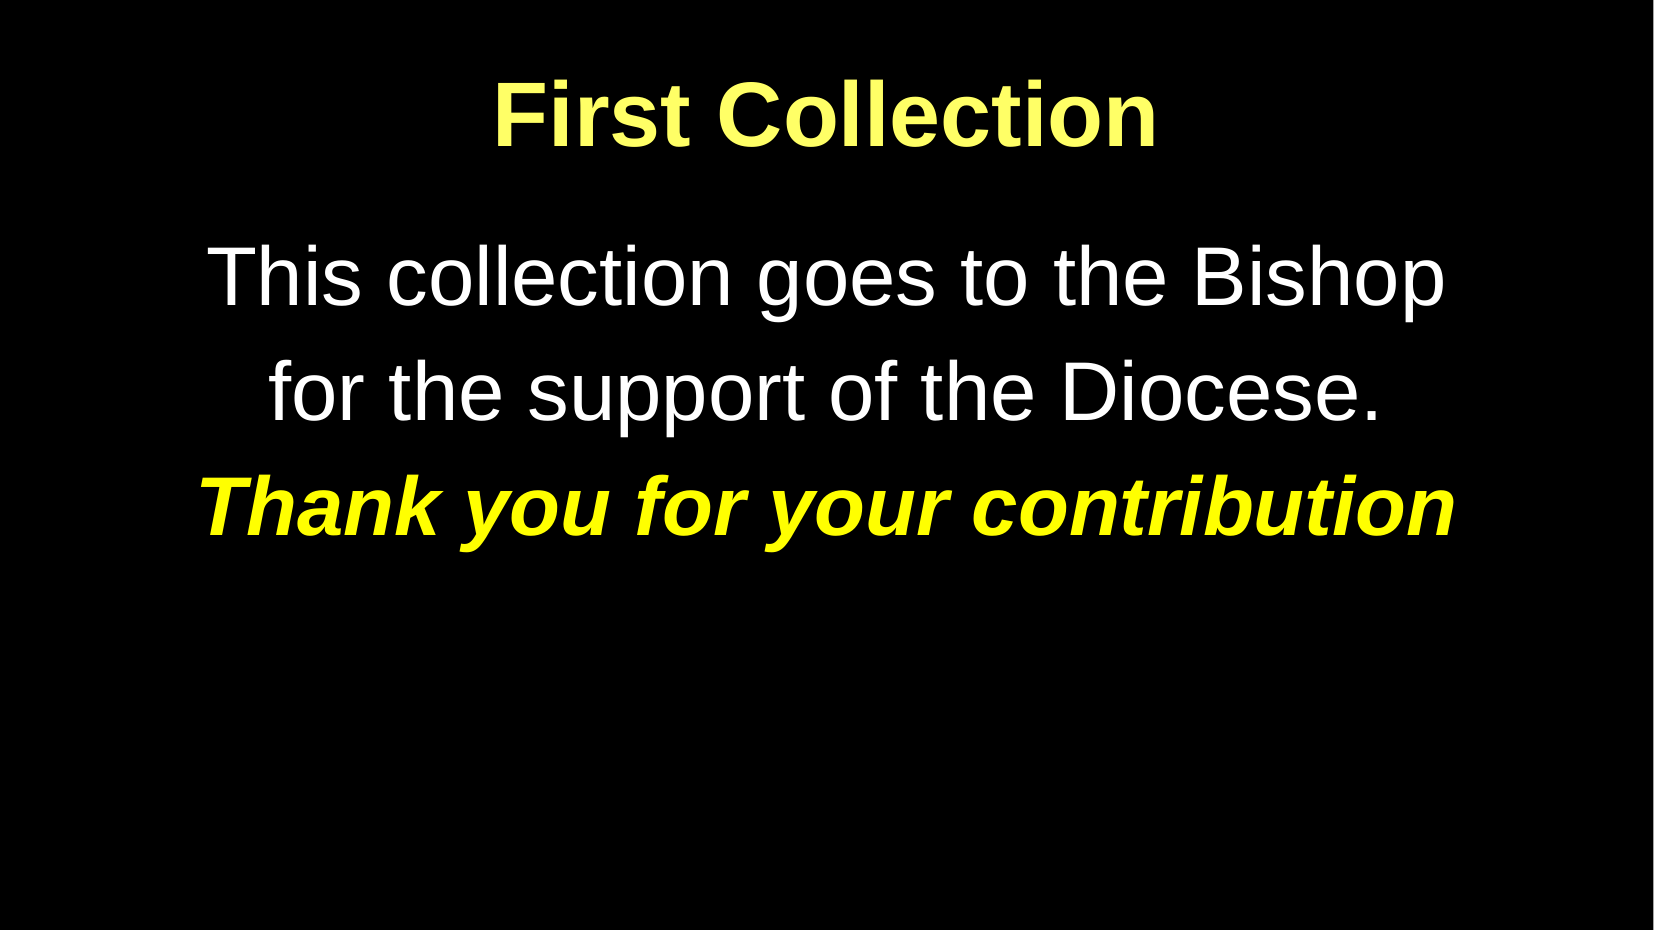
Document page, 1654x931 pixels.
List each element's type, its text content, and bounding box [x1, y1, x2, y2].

list This collection goes to the Bishop for the support of the Diocese. Thank you for your contribution [0, 230, 1654, 922]
title First Collection [82, 37, 1571, 193]
